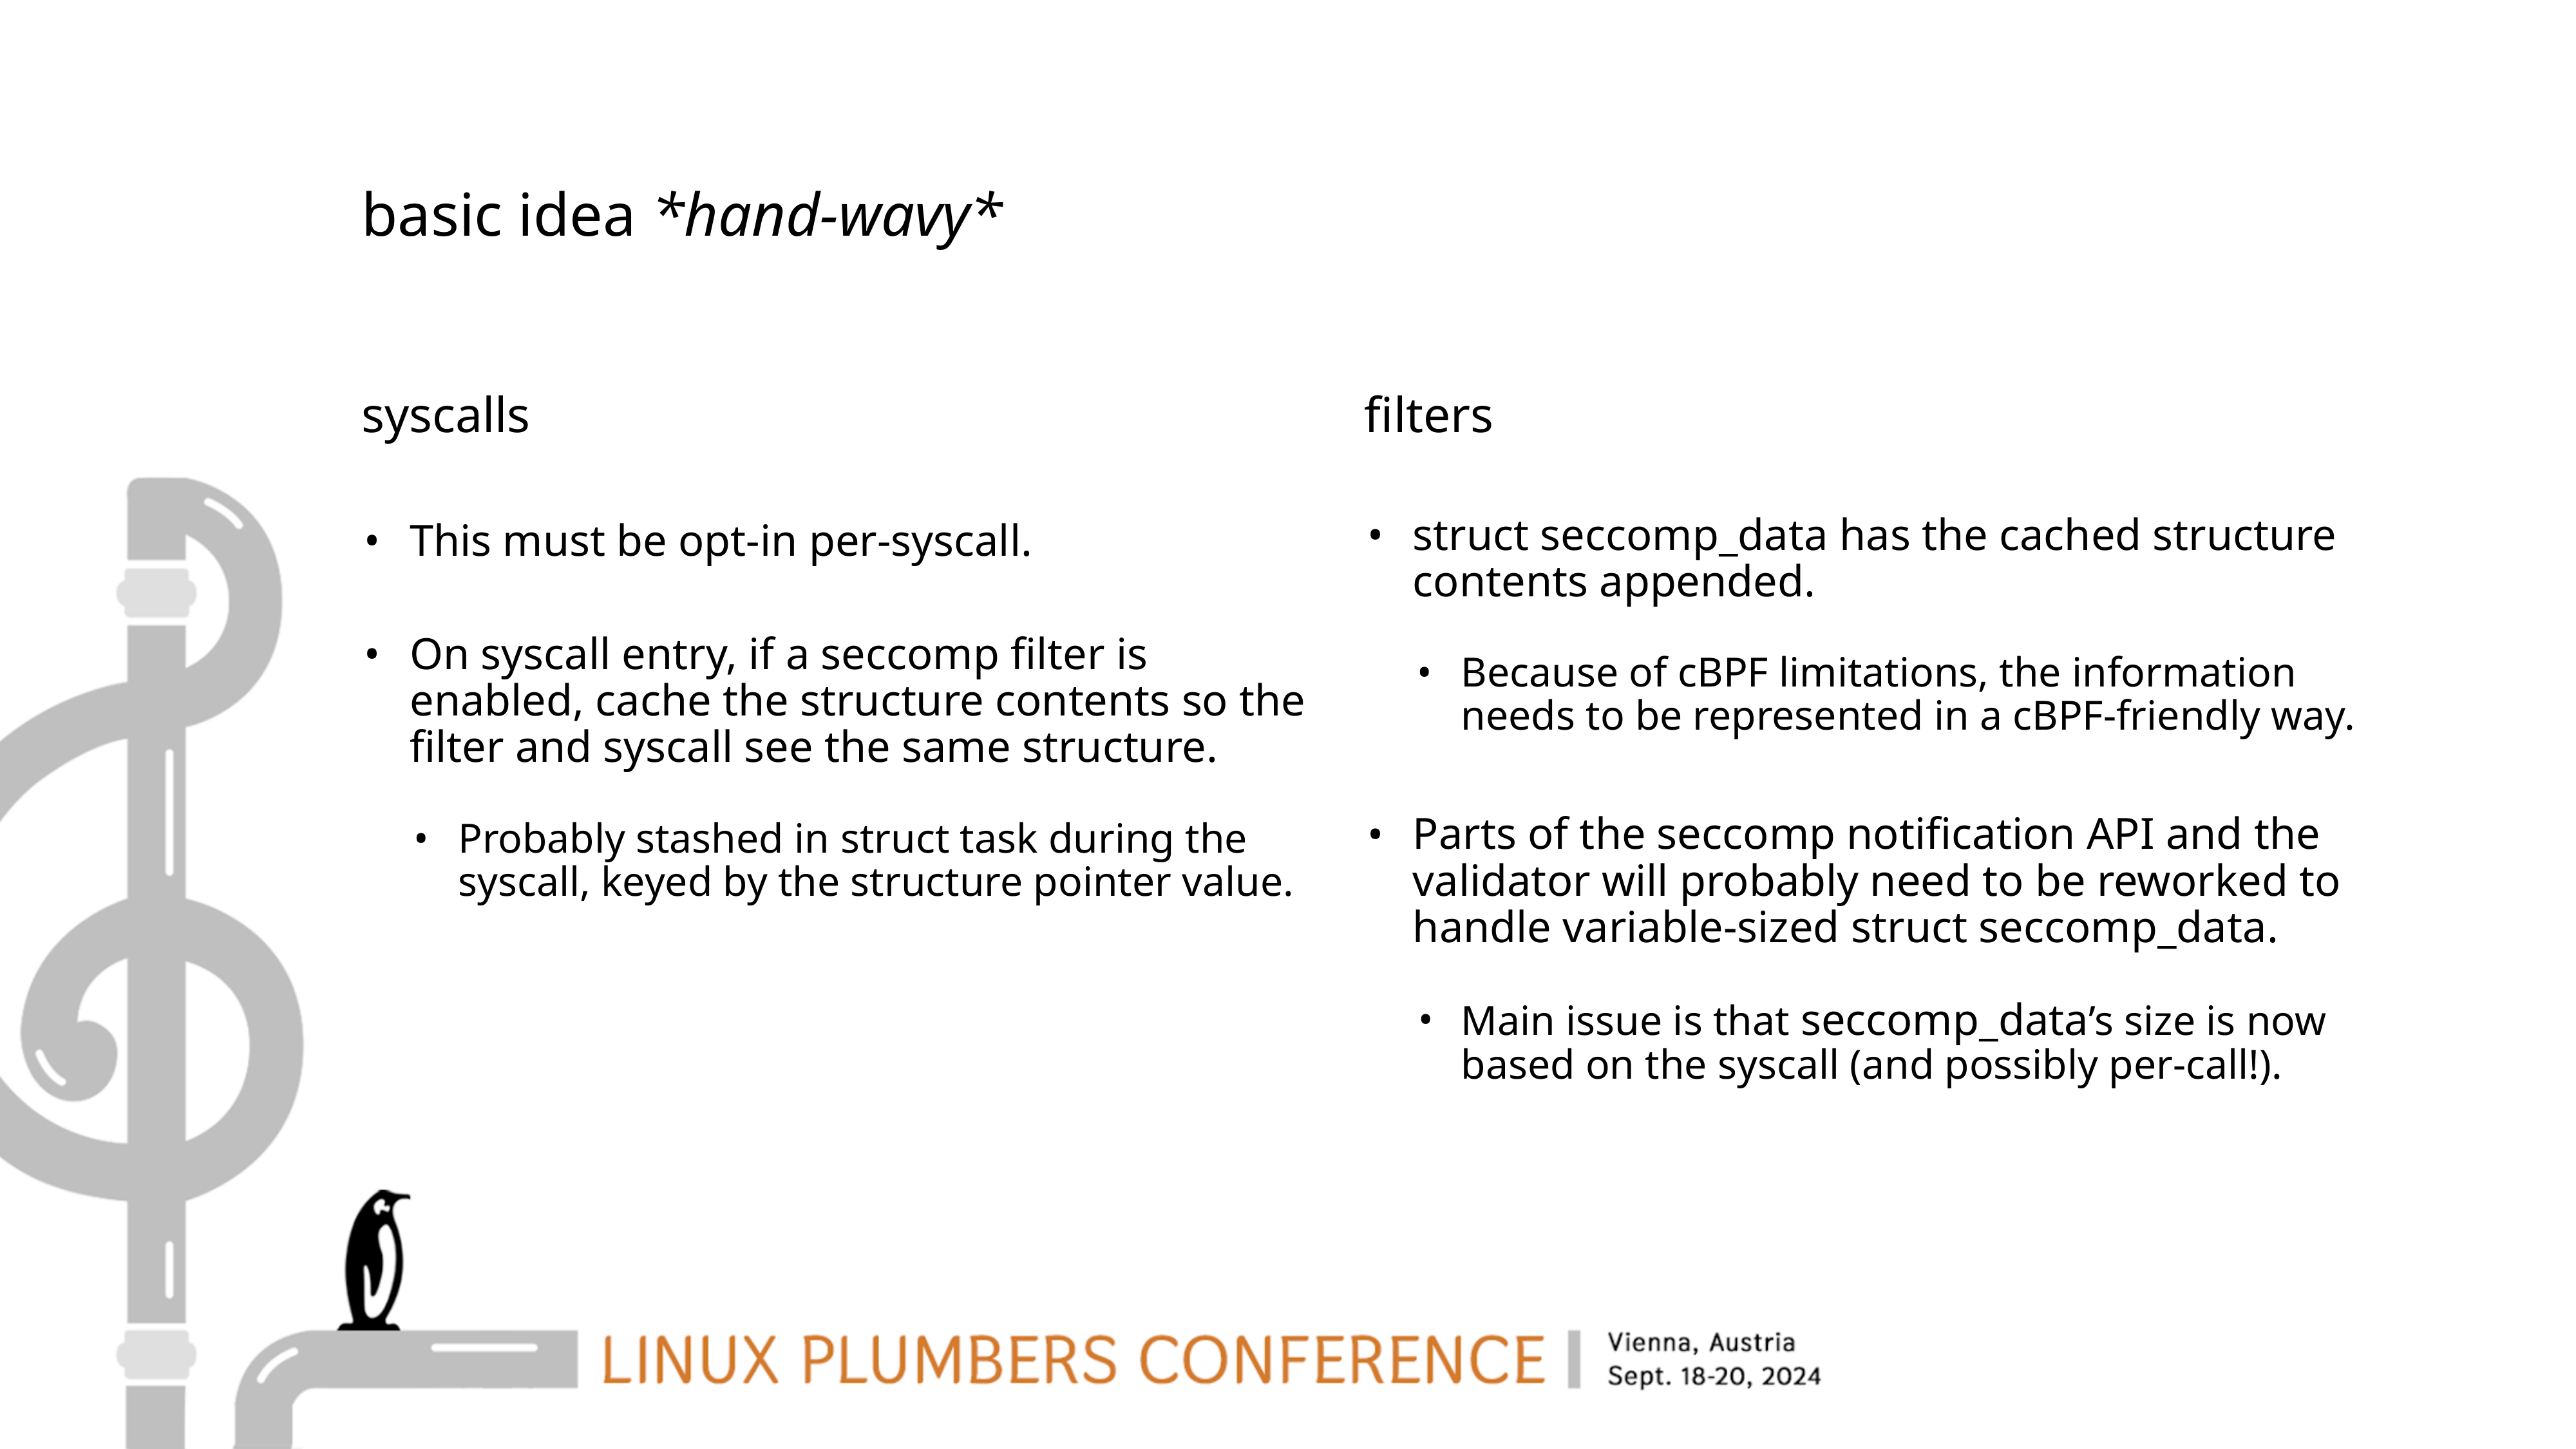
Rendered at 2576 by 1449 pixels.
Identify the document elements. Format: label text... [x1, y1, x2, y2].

list syscalls This must be opt-in per-syscall. On syscall entry, if a seccomp filter is enabled, cache the structure contents so the filter and syscall see the same structure. Probably stashed in struct task during the syscall, keyed by the structure pointer value. [352, 385, 1325, 1177]
title basic idea *hand-wavy* [352, 77, 2399, 357]
picture [0, 0, 2576, 1449]
list filters struct seccomp_data has the cached structure contents appended. Because of cBPF limitations, the information needs to be represented in a cBPF-friendly way. Parts of the seccomp notification API and the validator will probably need to be reworked to handle variable-sized struct seccomp_data. Main issue is that seccomp_data’s size is now based on the syscall (and possibly per-call!). [1354, 385, 2399, 1177]
